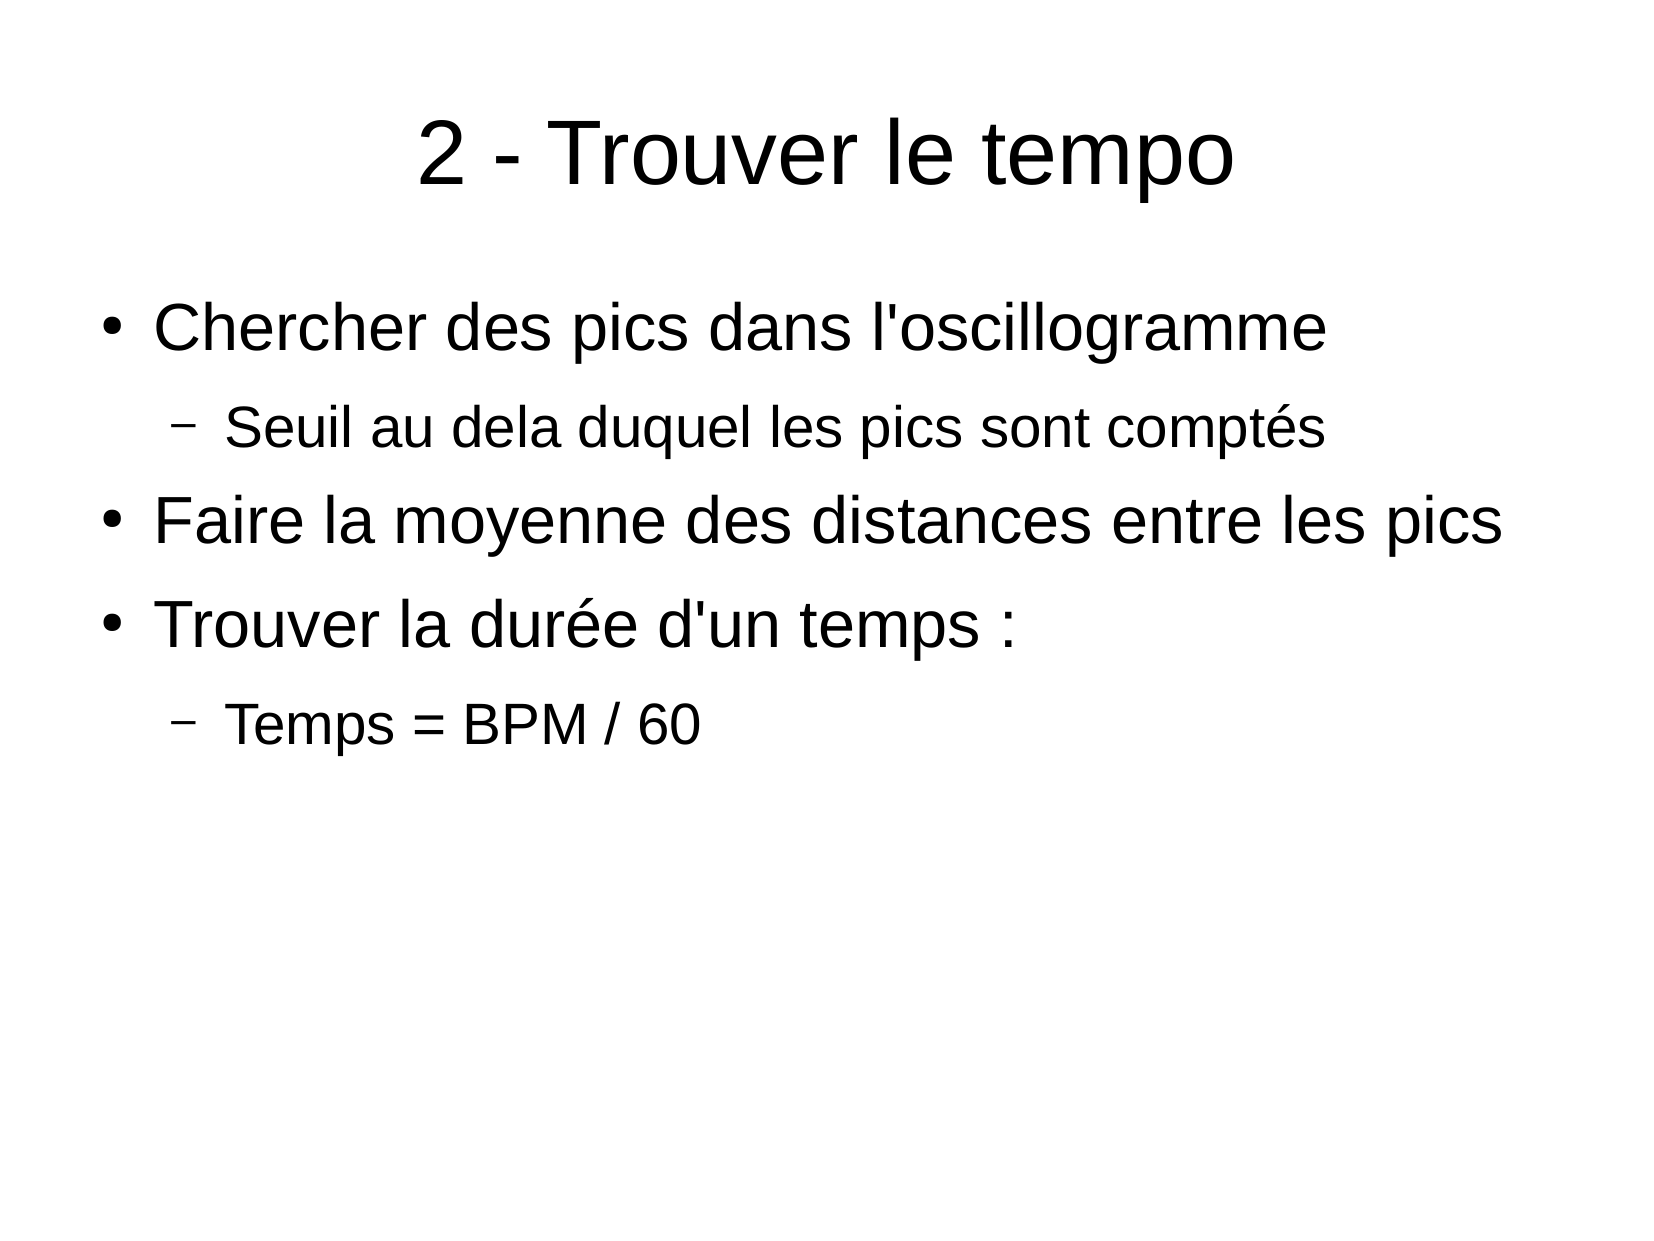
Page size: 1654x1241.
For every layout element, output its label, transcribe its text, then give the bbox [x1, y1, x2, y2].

list Chercher des pics dans l'oscillogramme Seuil au dela duquel les pics sont comptés Faire la moyenne des distances entre les pics Trouver la durée d'un temps : Temps = BPM / 60 [82, 290, 1571, 1109]
title 2 - Trouver le tempo [82, 49, 1571, 257]
